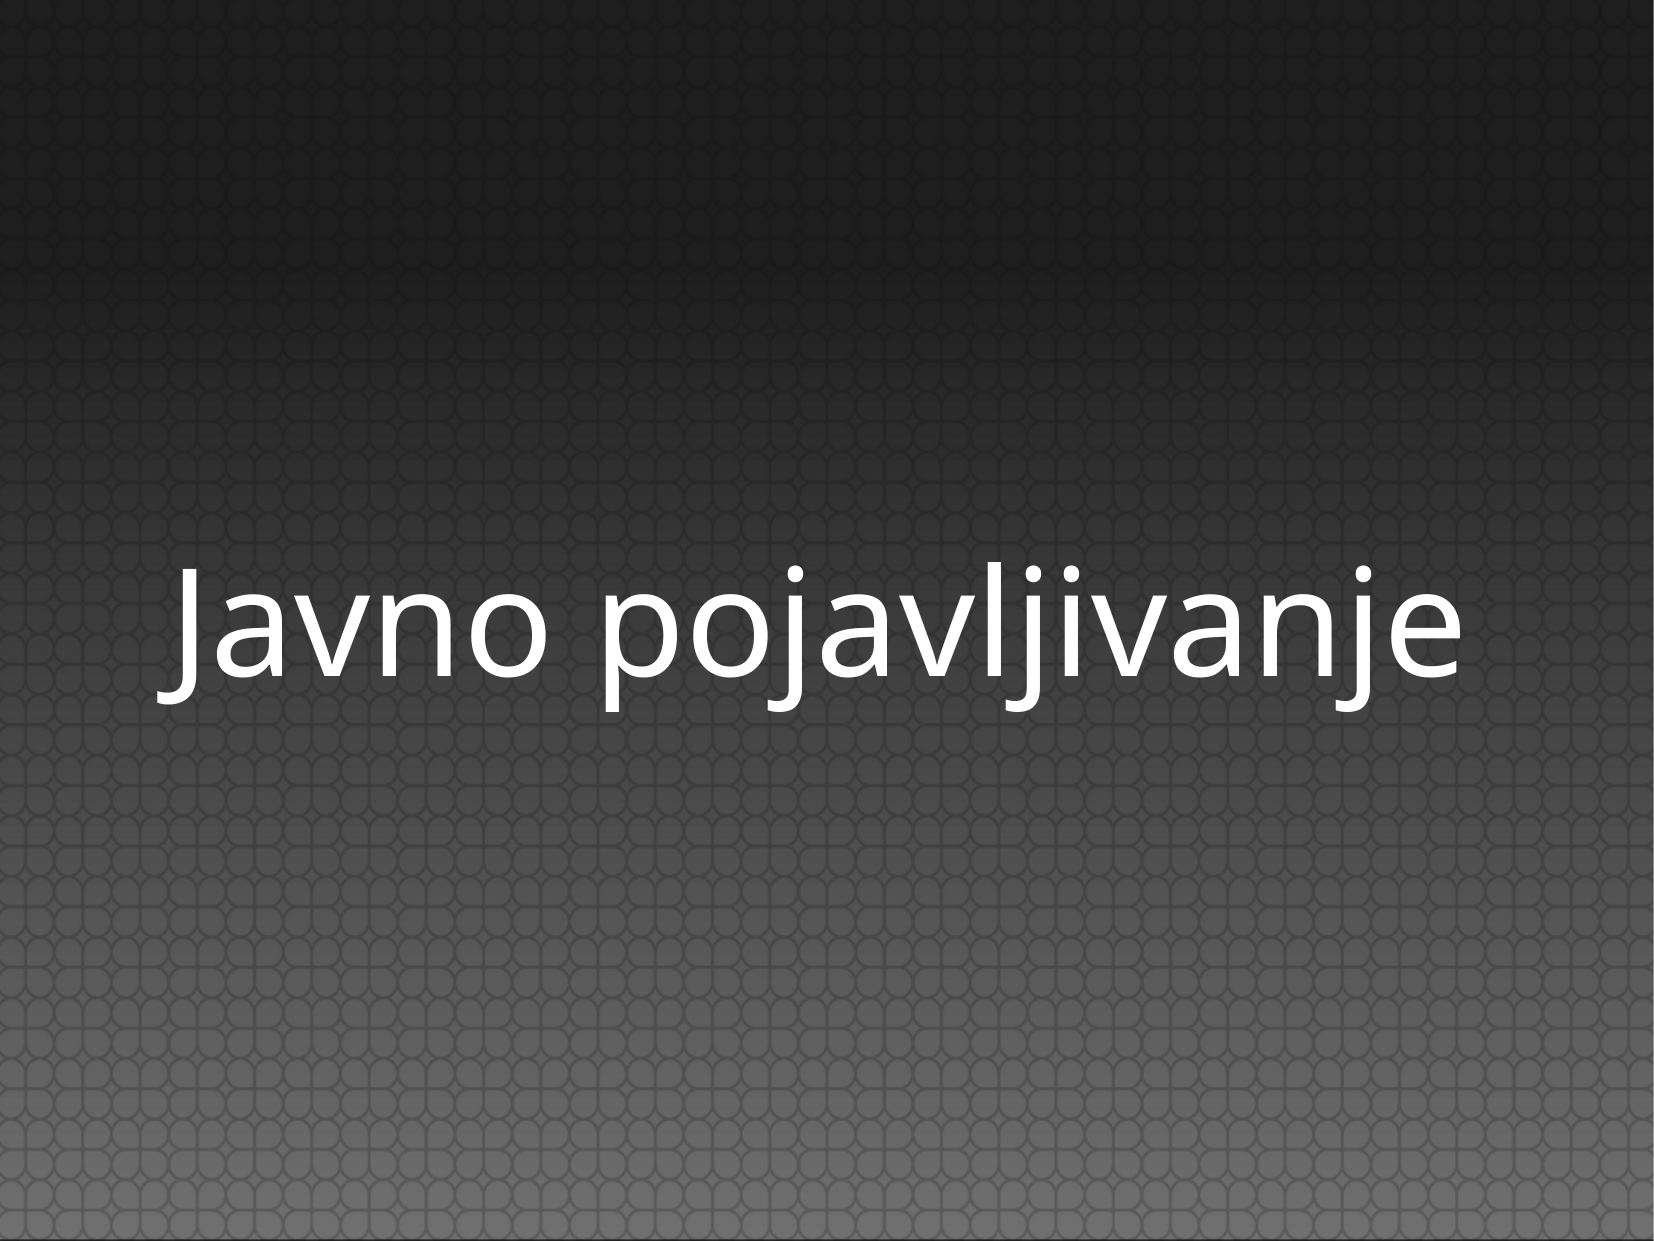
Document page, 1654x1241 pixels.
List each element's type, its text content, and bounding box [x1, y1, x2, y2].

picture [0, 0, 1654, 1241]
title Javno pojavljivanje [75, 525, 1564, 713]
